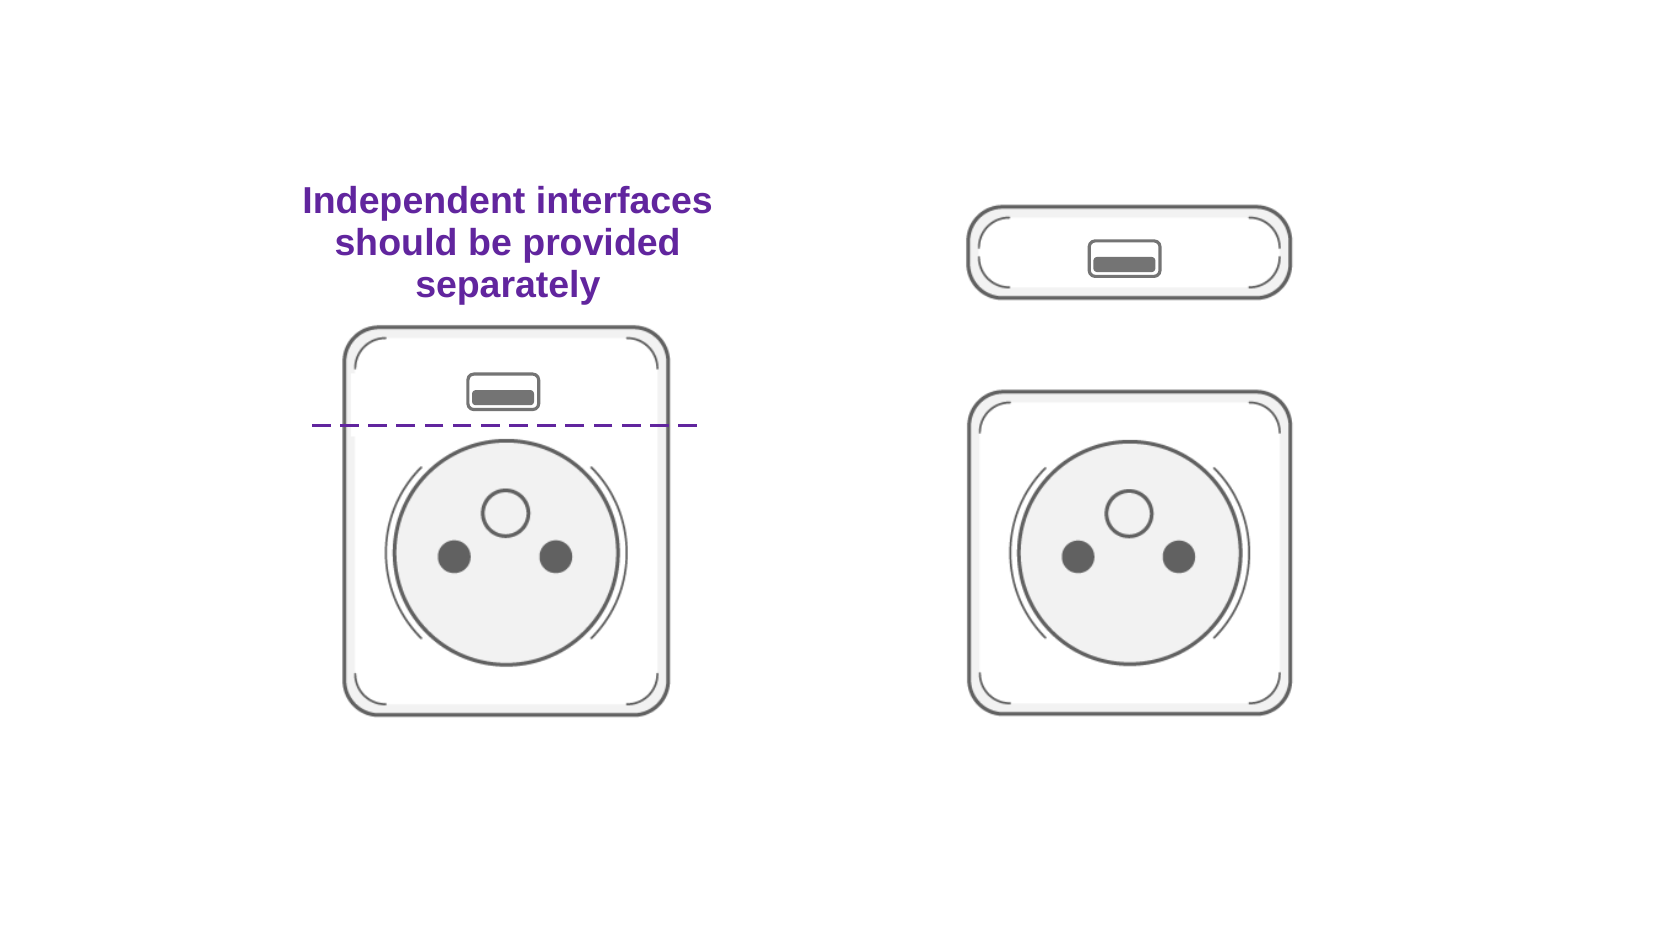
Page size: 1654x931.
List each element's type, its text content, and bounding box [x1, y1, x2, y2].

text_box [473, 391, 533, 404]
text_box [1095, 258, 1154, 271]
picture [933, 153, 1319, 360]
text_box Independent interfaces should be provided separately [242, 165, 774, 319]
picture [309, 319, 697, 729]
picture [934, 386, 1318, 750]
